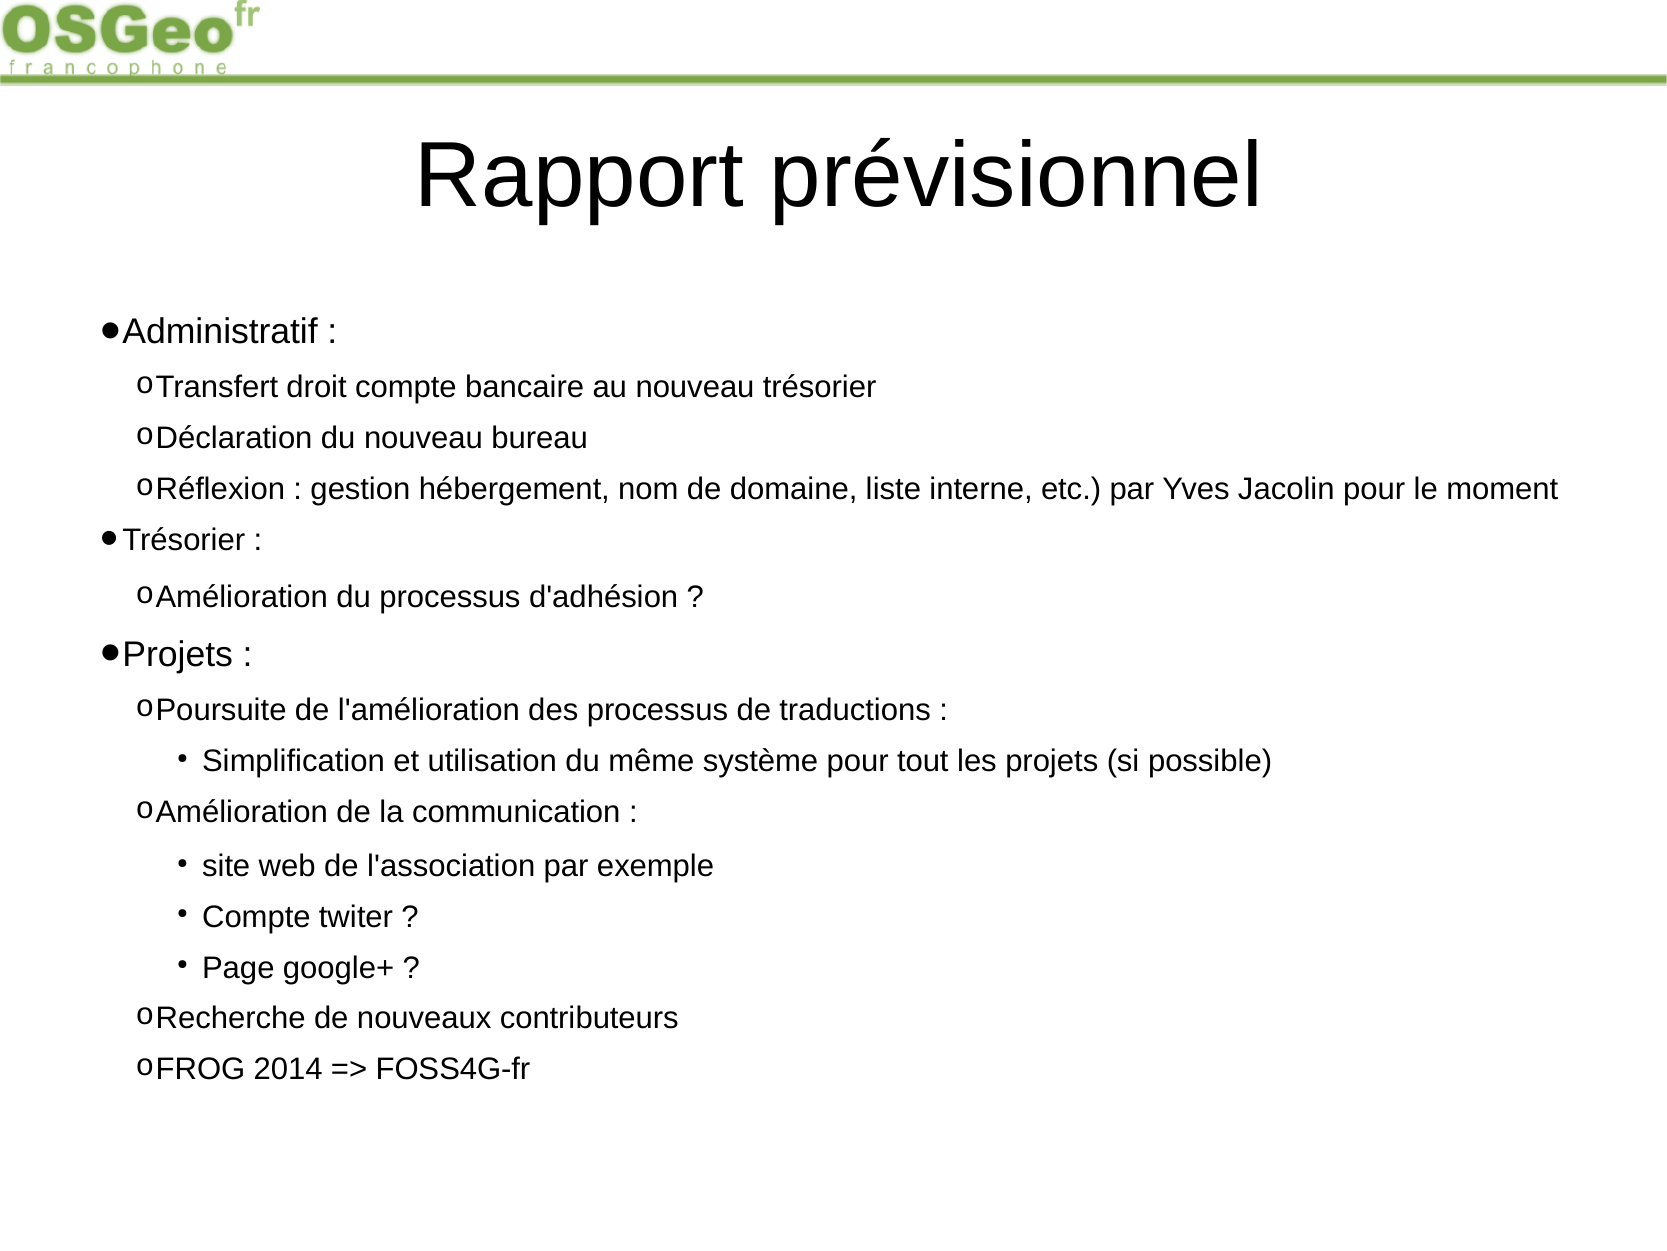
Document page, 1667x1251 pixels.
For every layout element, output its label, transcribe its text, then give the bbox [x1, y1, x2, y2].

list Administratif : Transfert droit compte bancaire au nouveau trésorier Déclaration du nouveau bureau Réflexion : gestion hébergement, nom de domaine, liste interne, etc.) par Yves Jacolin pour le moment Trésorier : Amélioration du processus d'adhésion ? Projets : Poursuite de l'amélioration des processus de traductions : Simplification et utilisation du même système pour tout les projets (si possible) Amélioration de la communication : site web de l'association par exemple Compte twiter ? Page google+ ? Recherche de nouveaux contributeurs FROG 2014 => FOSS4G-fr [83, 297, 1596, 1130]
picture [1596, 74, 1667, 86]
picture [0, 0, 260, 86]
title Rapport prévisionnel [83, 63, 1596, 264]
